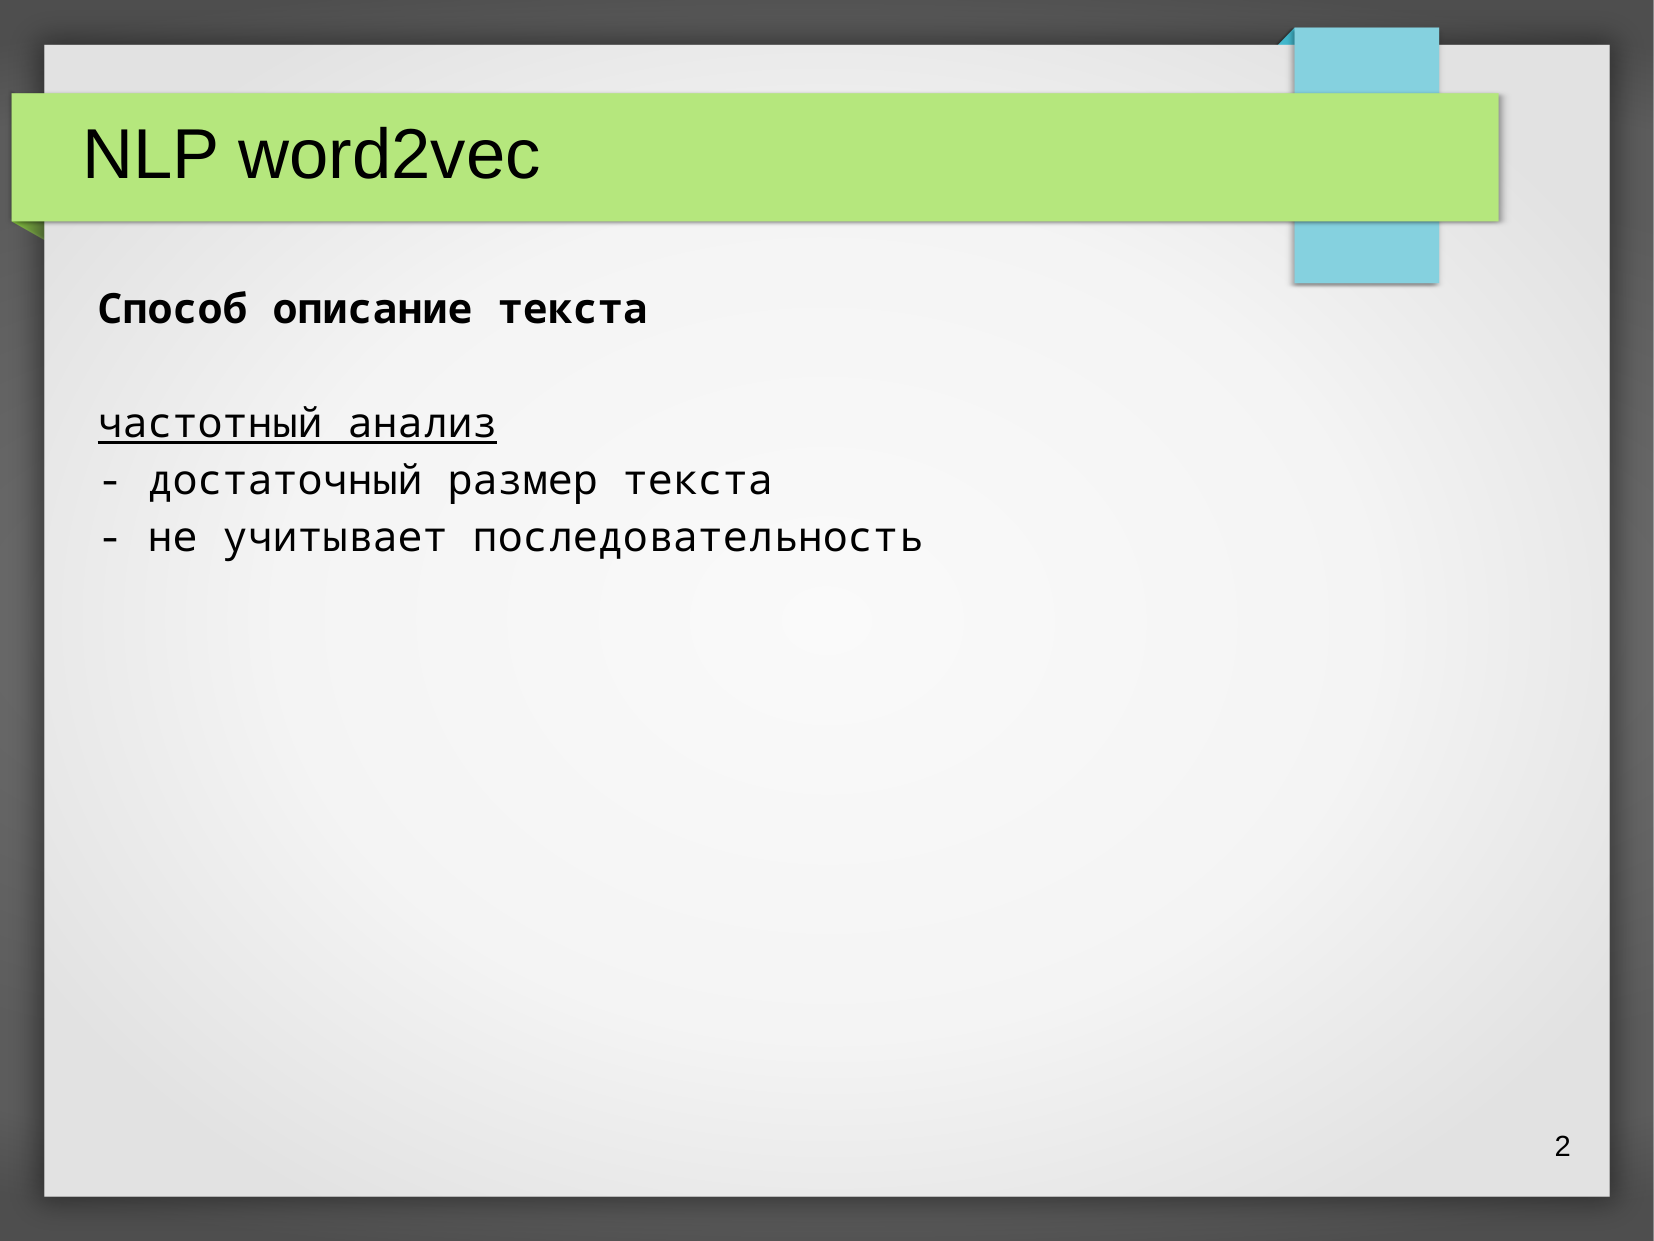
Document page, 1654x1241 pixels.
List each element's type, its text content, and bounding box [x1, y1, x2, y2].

picture [0, 0, 1654, 1241]
title NLP word2vec [82, 118, 1406, 189]
text_box Способ описание текста частотный анализ - достаточный размер текста - не учитывает последовательность [82, 271, 1607, 1072]
